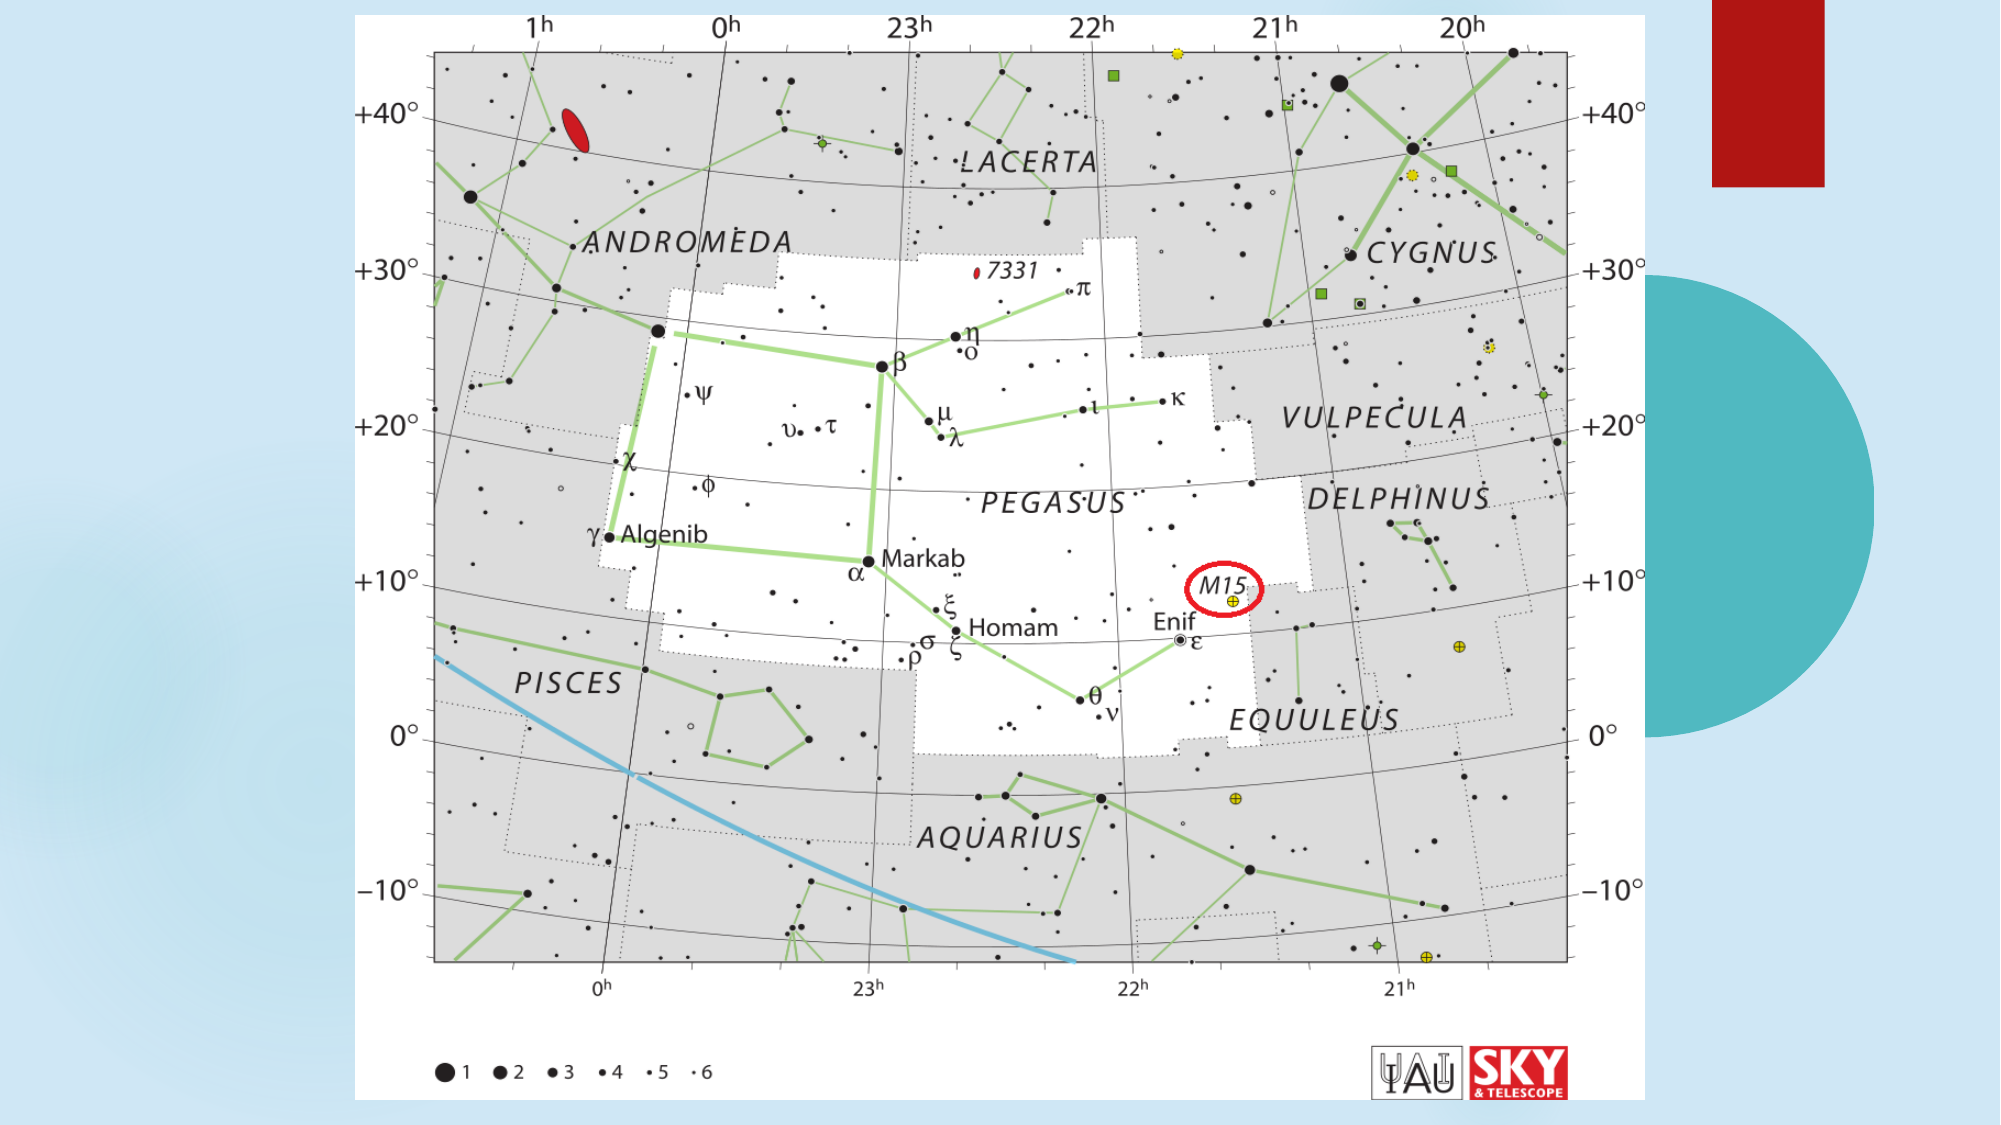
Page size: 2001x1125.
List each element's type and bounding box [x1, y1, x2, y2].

picture [0, 0, 1645, 1125]
